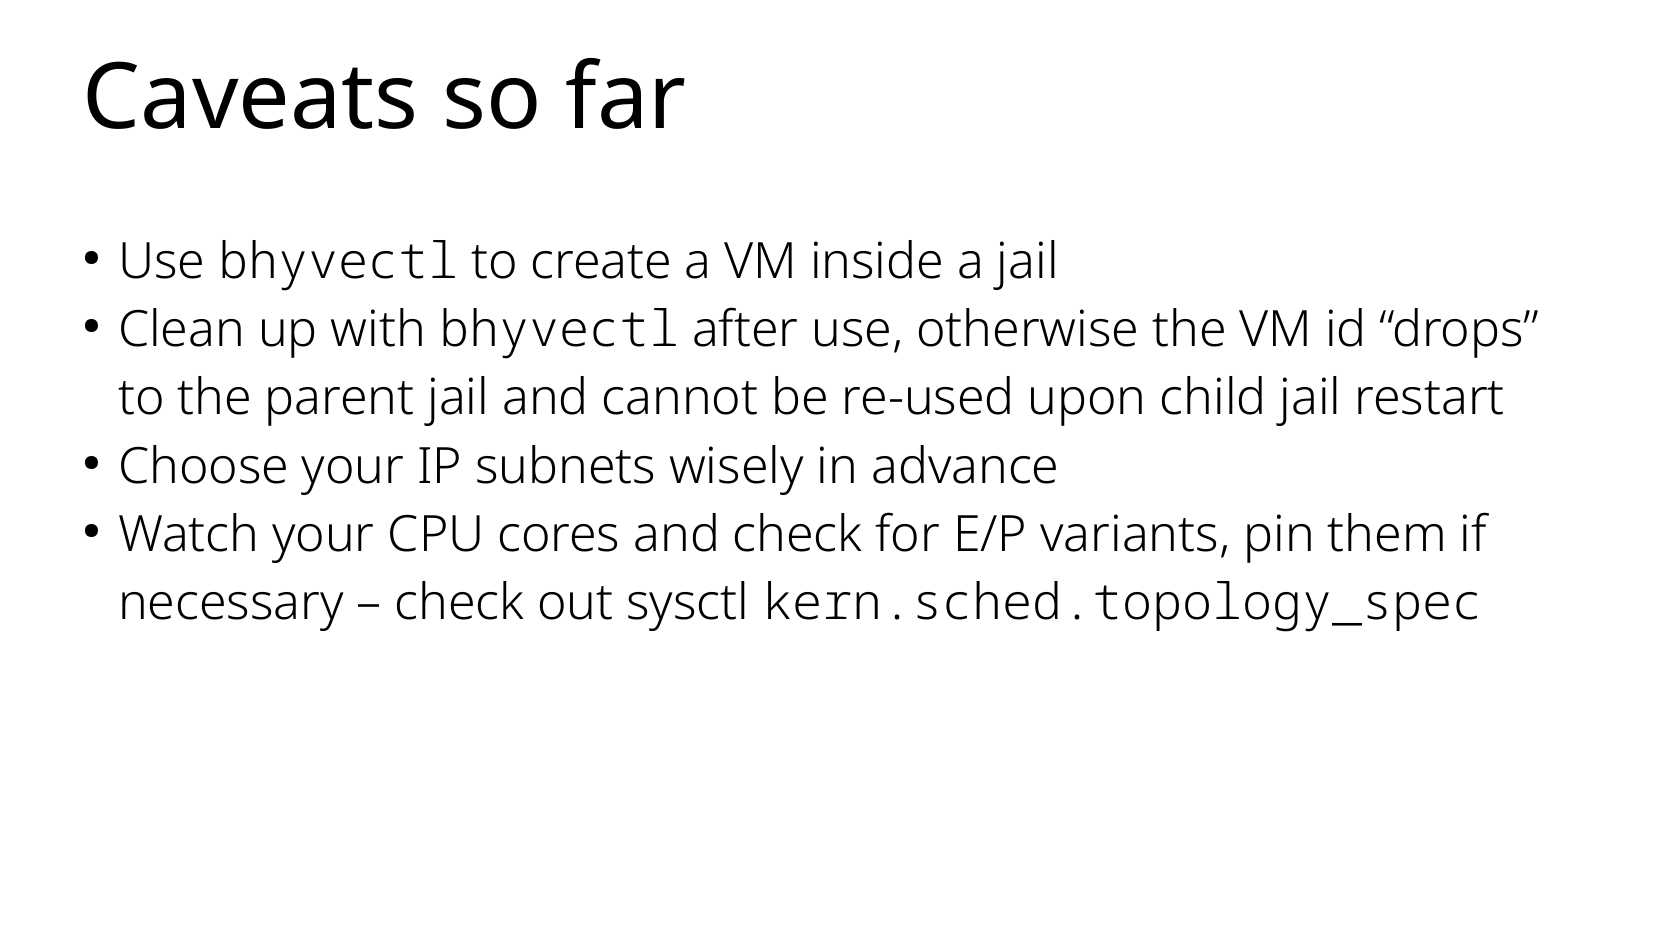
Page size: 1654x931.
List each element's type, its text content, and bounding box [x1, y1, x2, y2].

list Use bhyvectl to create a VM inside a jail Clean up with bhyvectl after use, otherwise the VM id “drops” to the parent jail and cannot be re-used upon child jail restart Choose your IP subnets wisely in advance Watch your CPU cores and check for E/P variants, pin them if necessary – check out sysctl kern.sched.topology_spec [82, 224, 1571, 825]
title Caveats so far [82, 37, 1571, 150]
